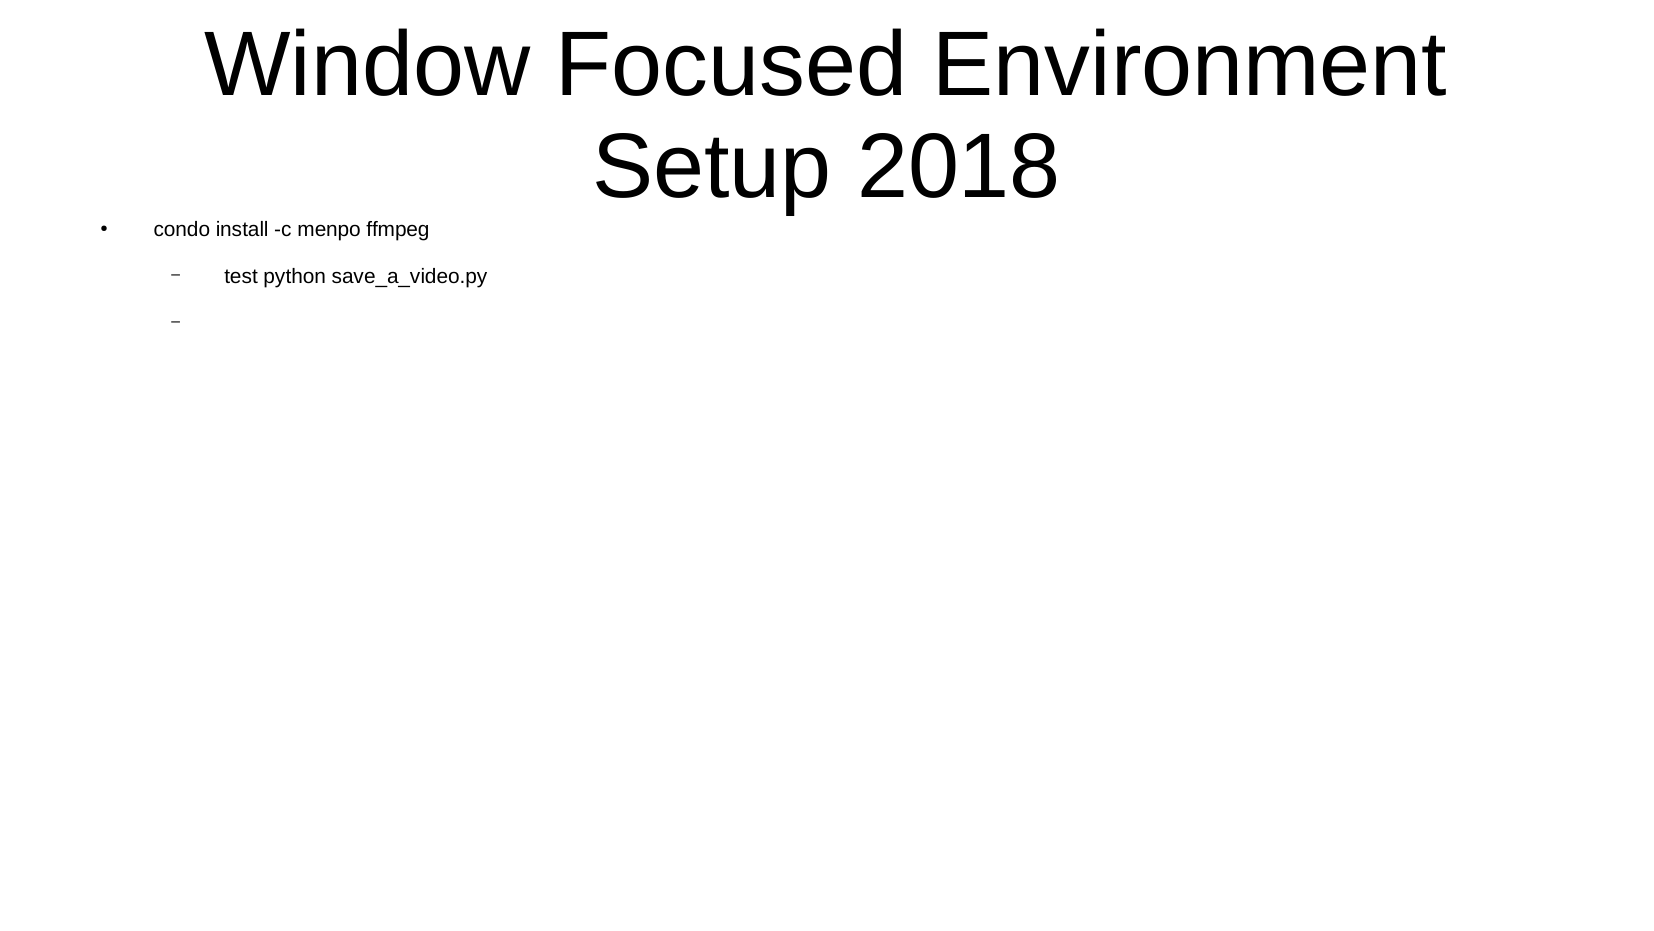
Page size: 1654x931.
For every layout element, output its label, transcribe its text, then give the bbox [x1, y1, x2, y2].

list condo install -c menpo ffmpeg test python save_a_video.py [82, 217, 1571, 758]
title Window Focused Environment Setup 2018 [82, 12, 1571, 217]
